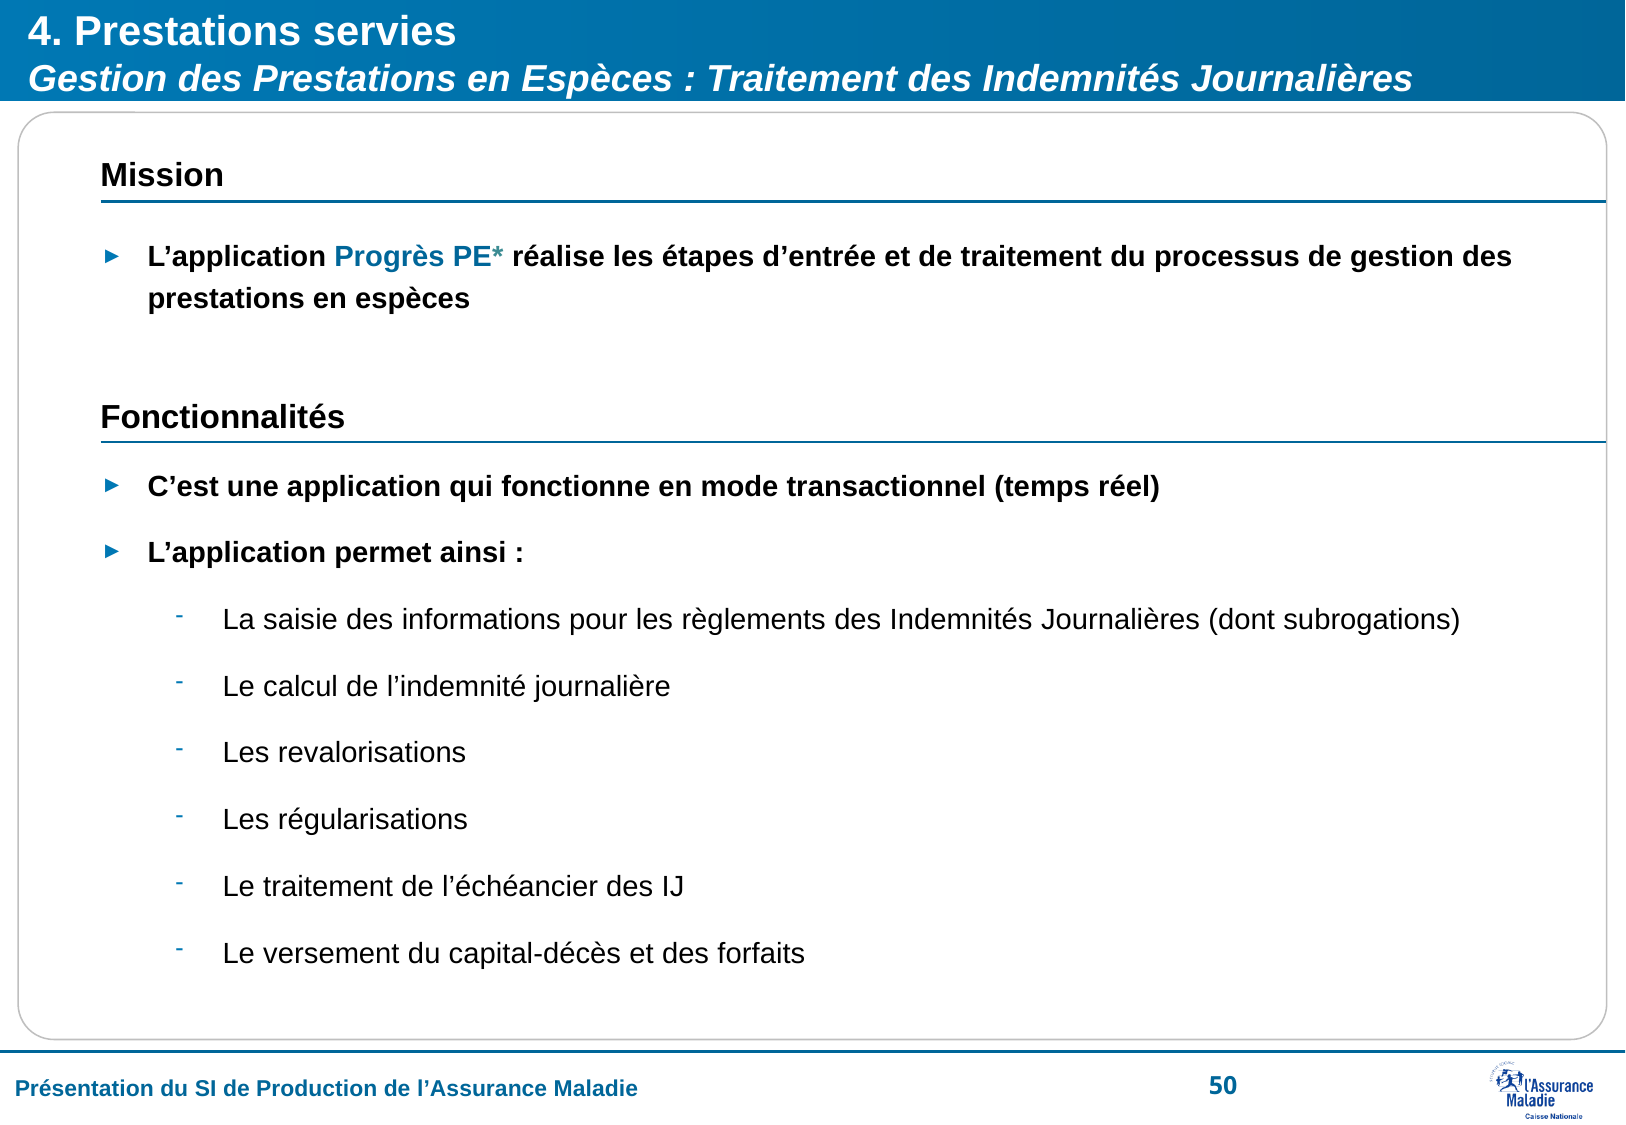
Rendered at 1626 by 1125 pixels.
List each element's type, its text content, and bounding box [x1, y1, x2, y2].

picture [1484, 1056, 1595, 1120]
text_box Mission L’application Progrès PE* réalise les étapes d’entrée et de traitement du processus de gestion des prestations en espèces Fonctionnalités C’est une application qui fonctionne en mode transactionnel (temps réel) L’application permet ainsi : La saisie des informations pour les règlements des Indemnités Journalières (dont subrogations) Le calcul de l’indemnité journalière Les revalorisations Les régularisations Le traitement de l’échéancier des IJ Le versement du capital-décès et des forfaits [100, 151, 1607, 1019]
title 4. Prestations servies Gestion des Prestations en Espèces : Traitement des Indemnités Journalières [12, 3, 1595, 99]
